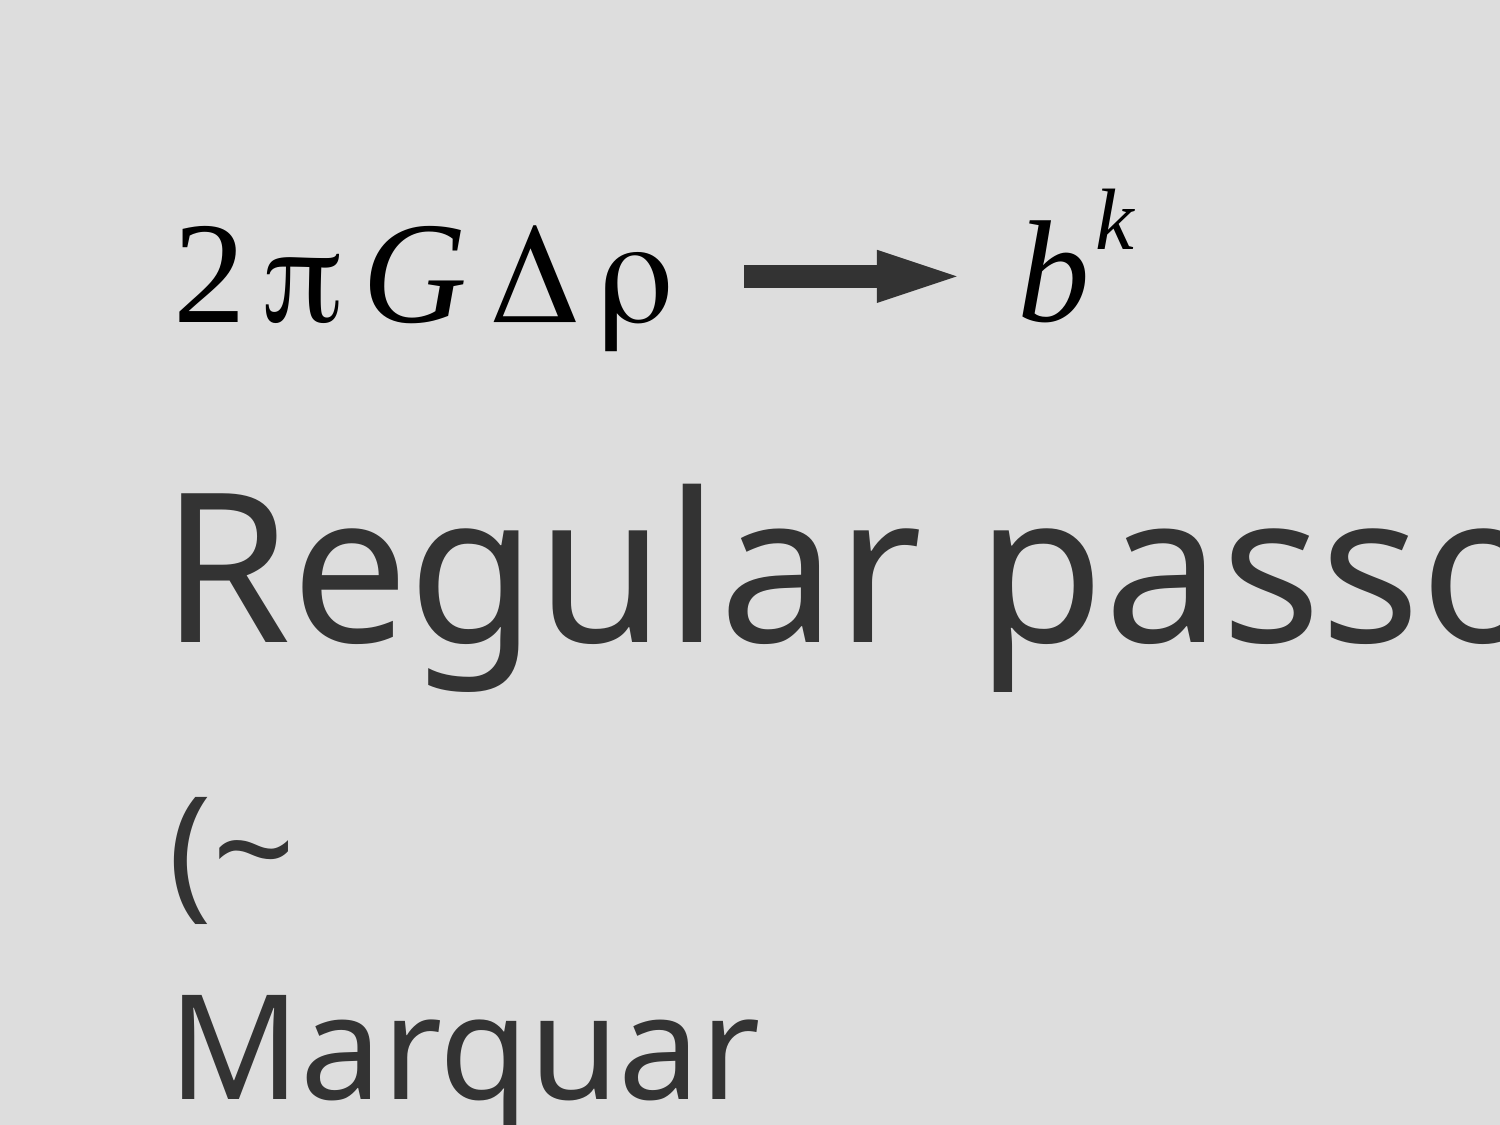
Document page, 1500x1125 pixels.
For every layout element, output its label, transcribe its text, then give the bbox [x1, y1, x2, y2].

chart [1009, 171, 1146, 354]
text_box Regular passo [147, 412, 1060, 838]
chart [165, 193, 683, 360]
text_box (~ Marquardt) [153, 738, 805, 922]
